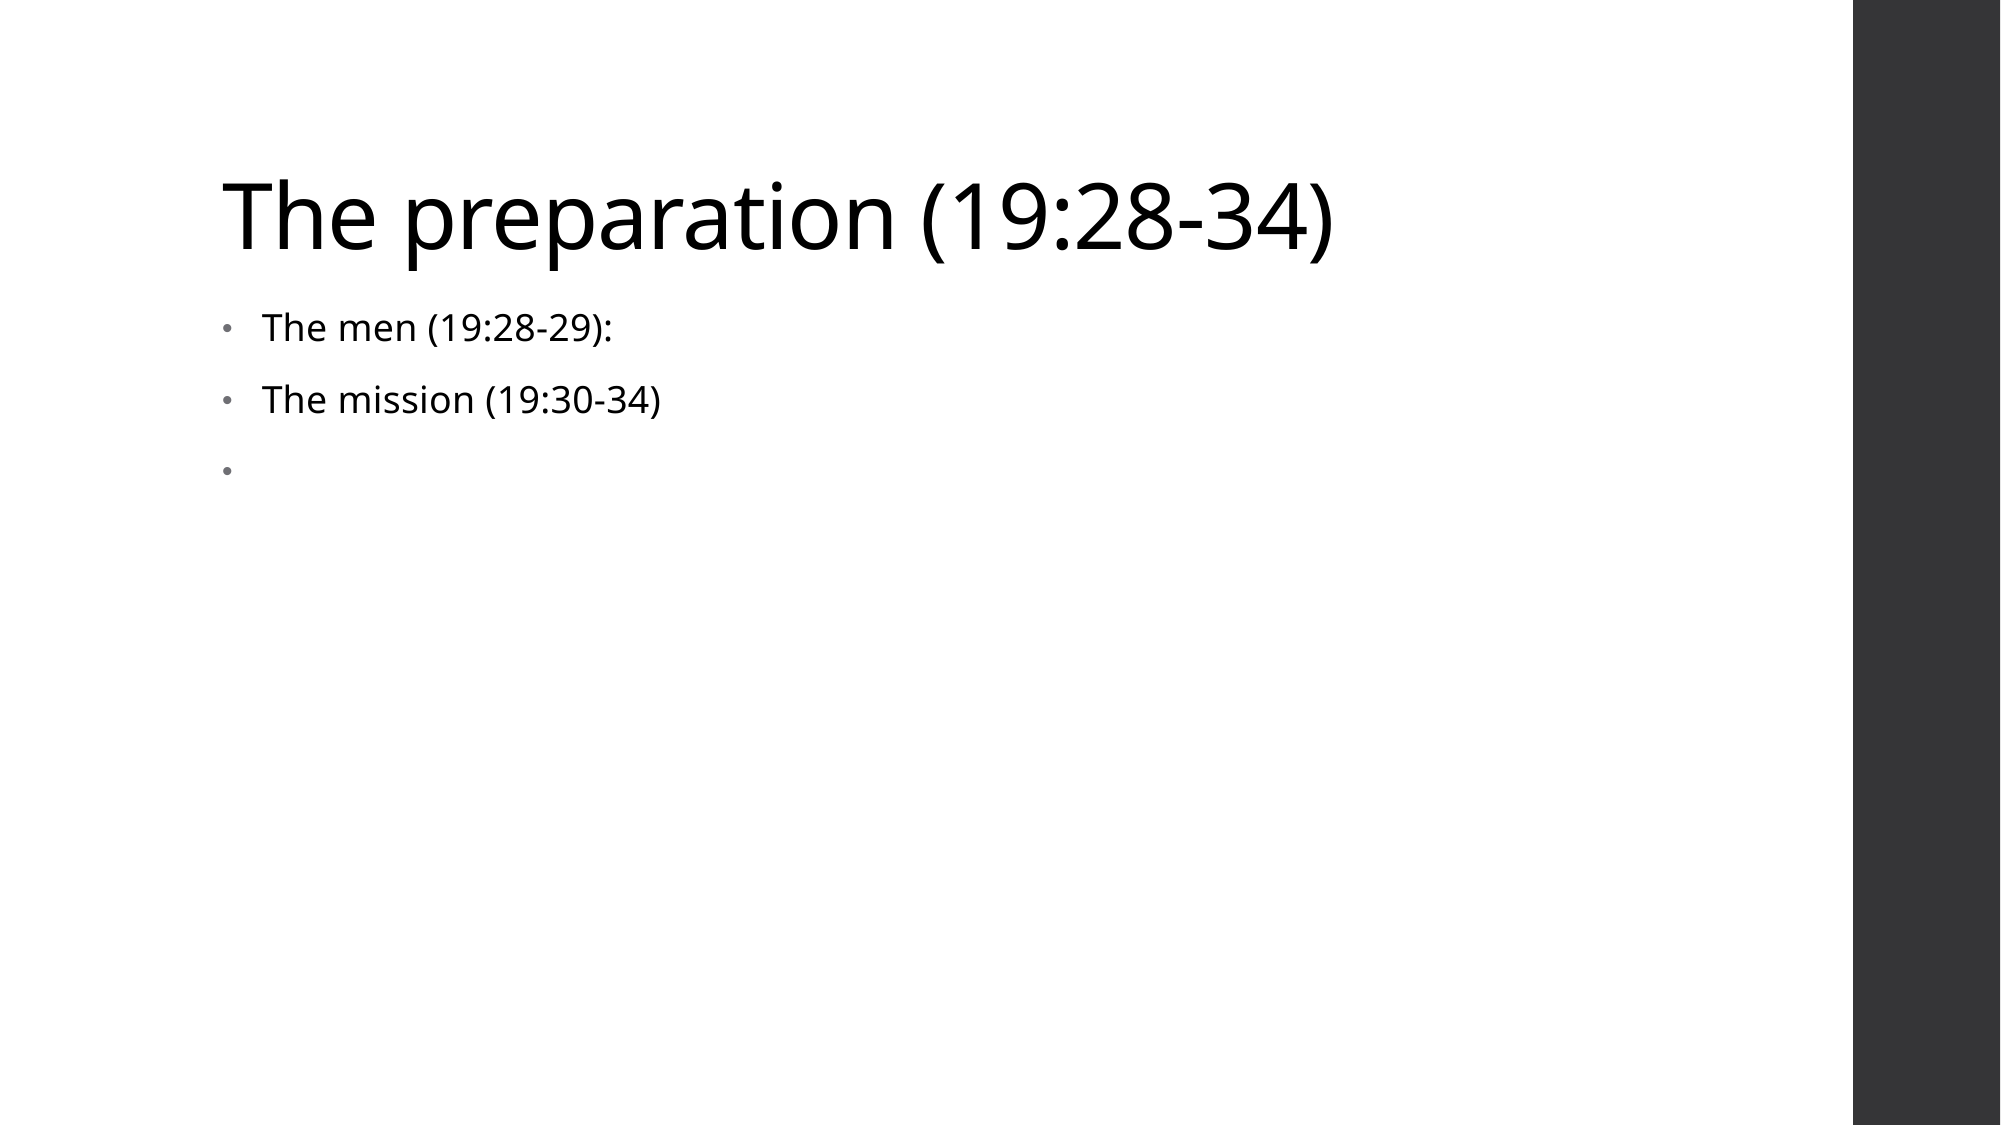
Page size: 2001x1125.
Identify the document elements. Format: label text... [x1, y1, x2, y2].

title The preparation (19:28-34) [206, 60, 1797, 278]
list The men (19:28-29): The mission (19:30-34) [206, 299, 1617, 1014]
